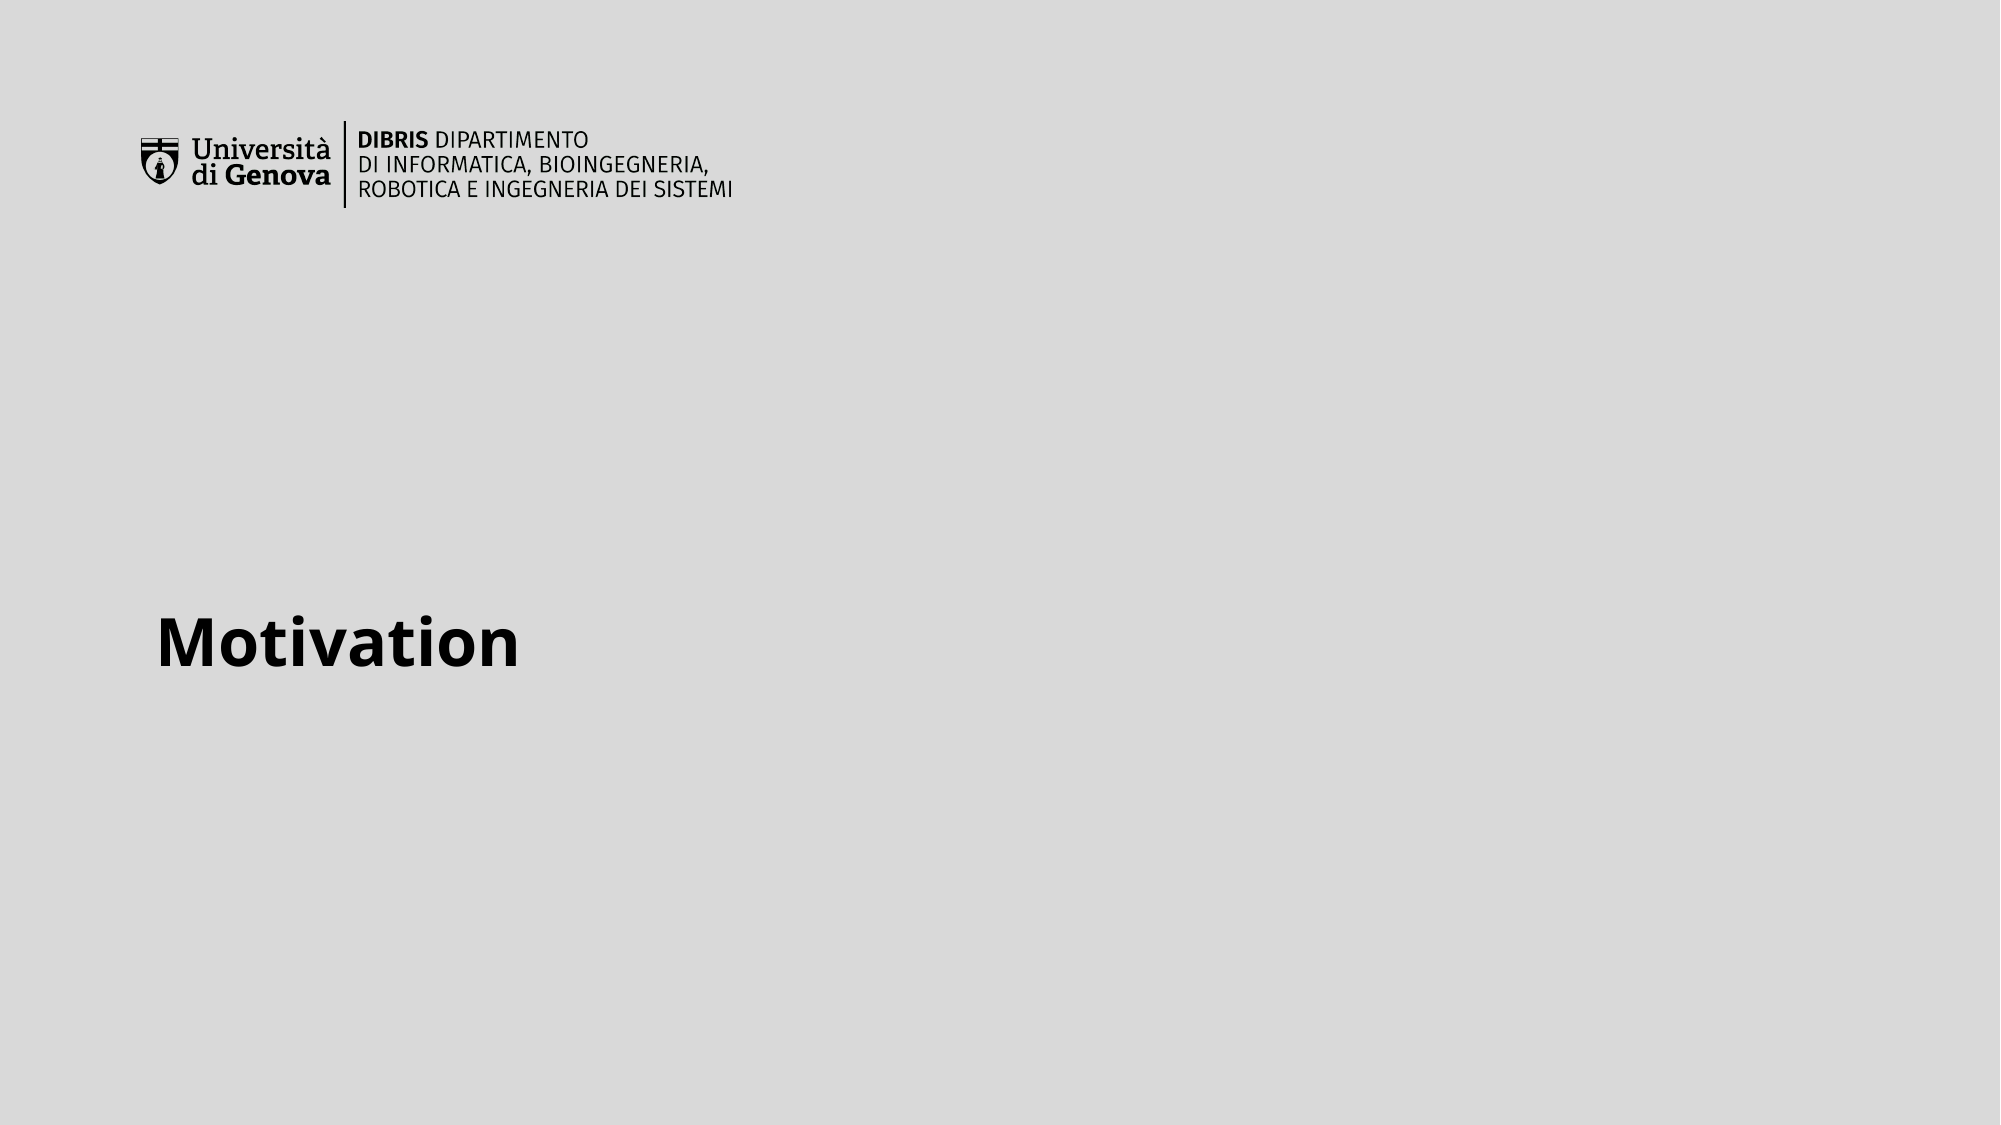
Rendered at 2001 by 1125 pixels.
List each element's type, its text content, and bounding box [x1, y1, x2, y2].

title Motivation [140, 270, 1853, 1011]
picture [141, 121, 731, 208]
